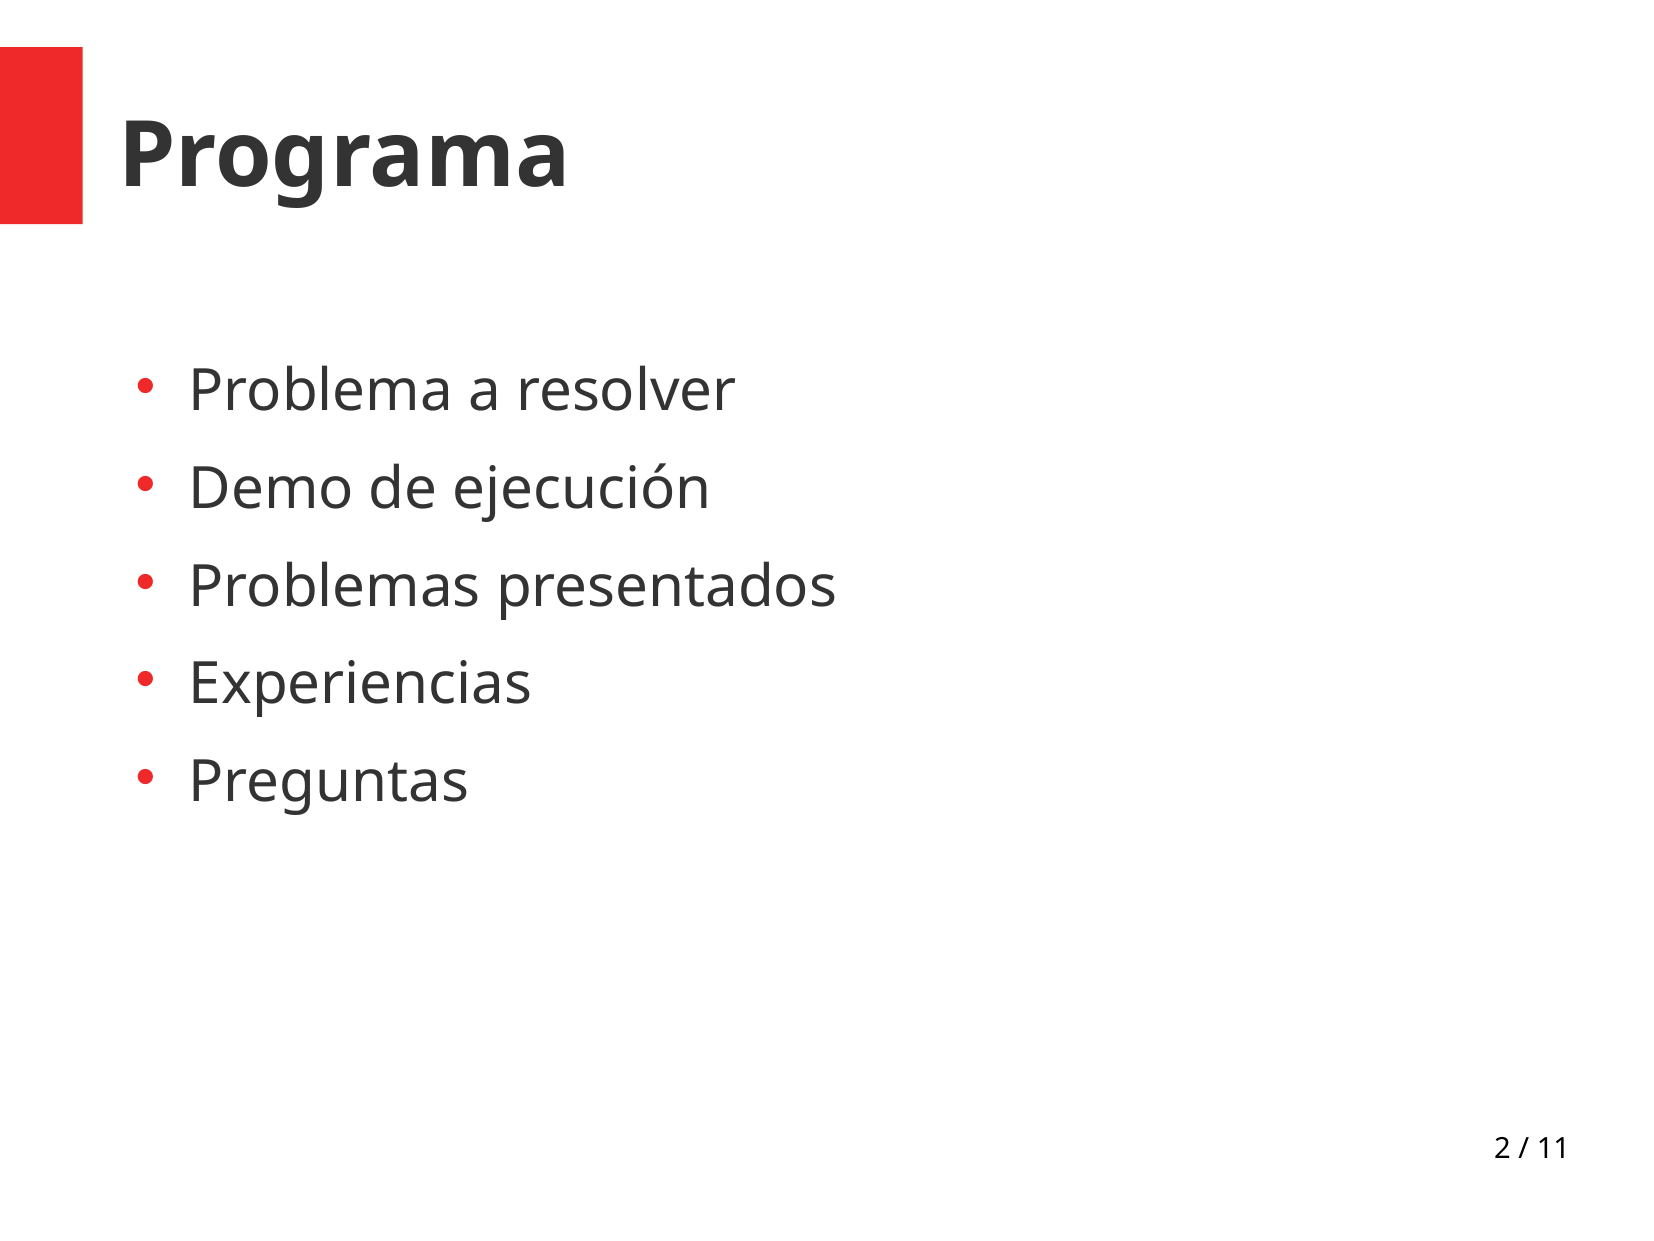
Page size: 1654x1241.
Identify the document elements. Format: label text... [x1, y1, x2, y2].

list Problema a resolver Demo de ejecución Problemas presentados Experiencias Preguntas [118, 354, 1536, 1074]
title Programa [118, 49, 1571, 257]
